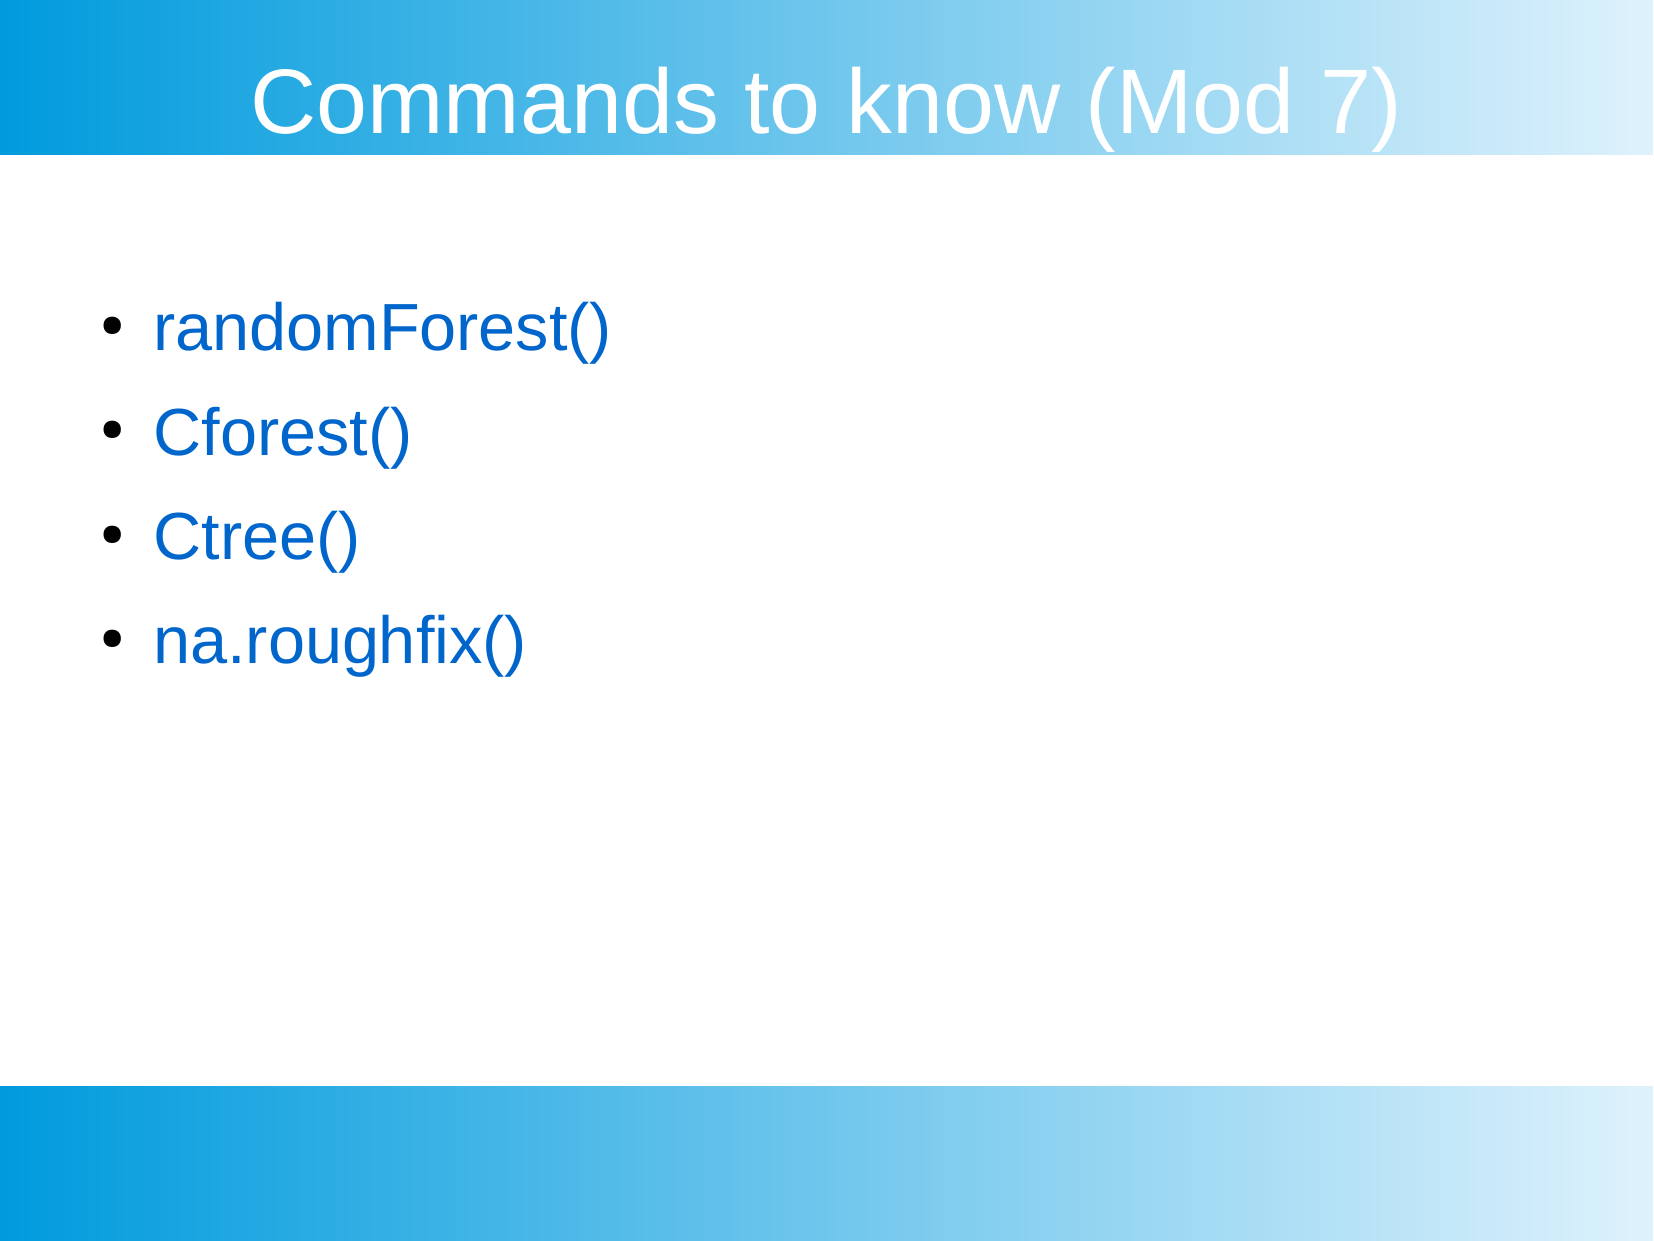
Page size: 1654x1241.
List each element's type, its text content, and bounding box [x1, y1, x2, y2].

title Commands to know (Mod 7) [82, 49, 1571, 155]
list randomForest() Cforest() Ctree() na.roughfix() [82, 290, 809, 1010]
